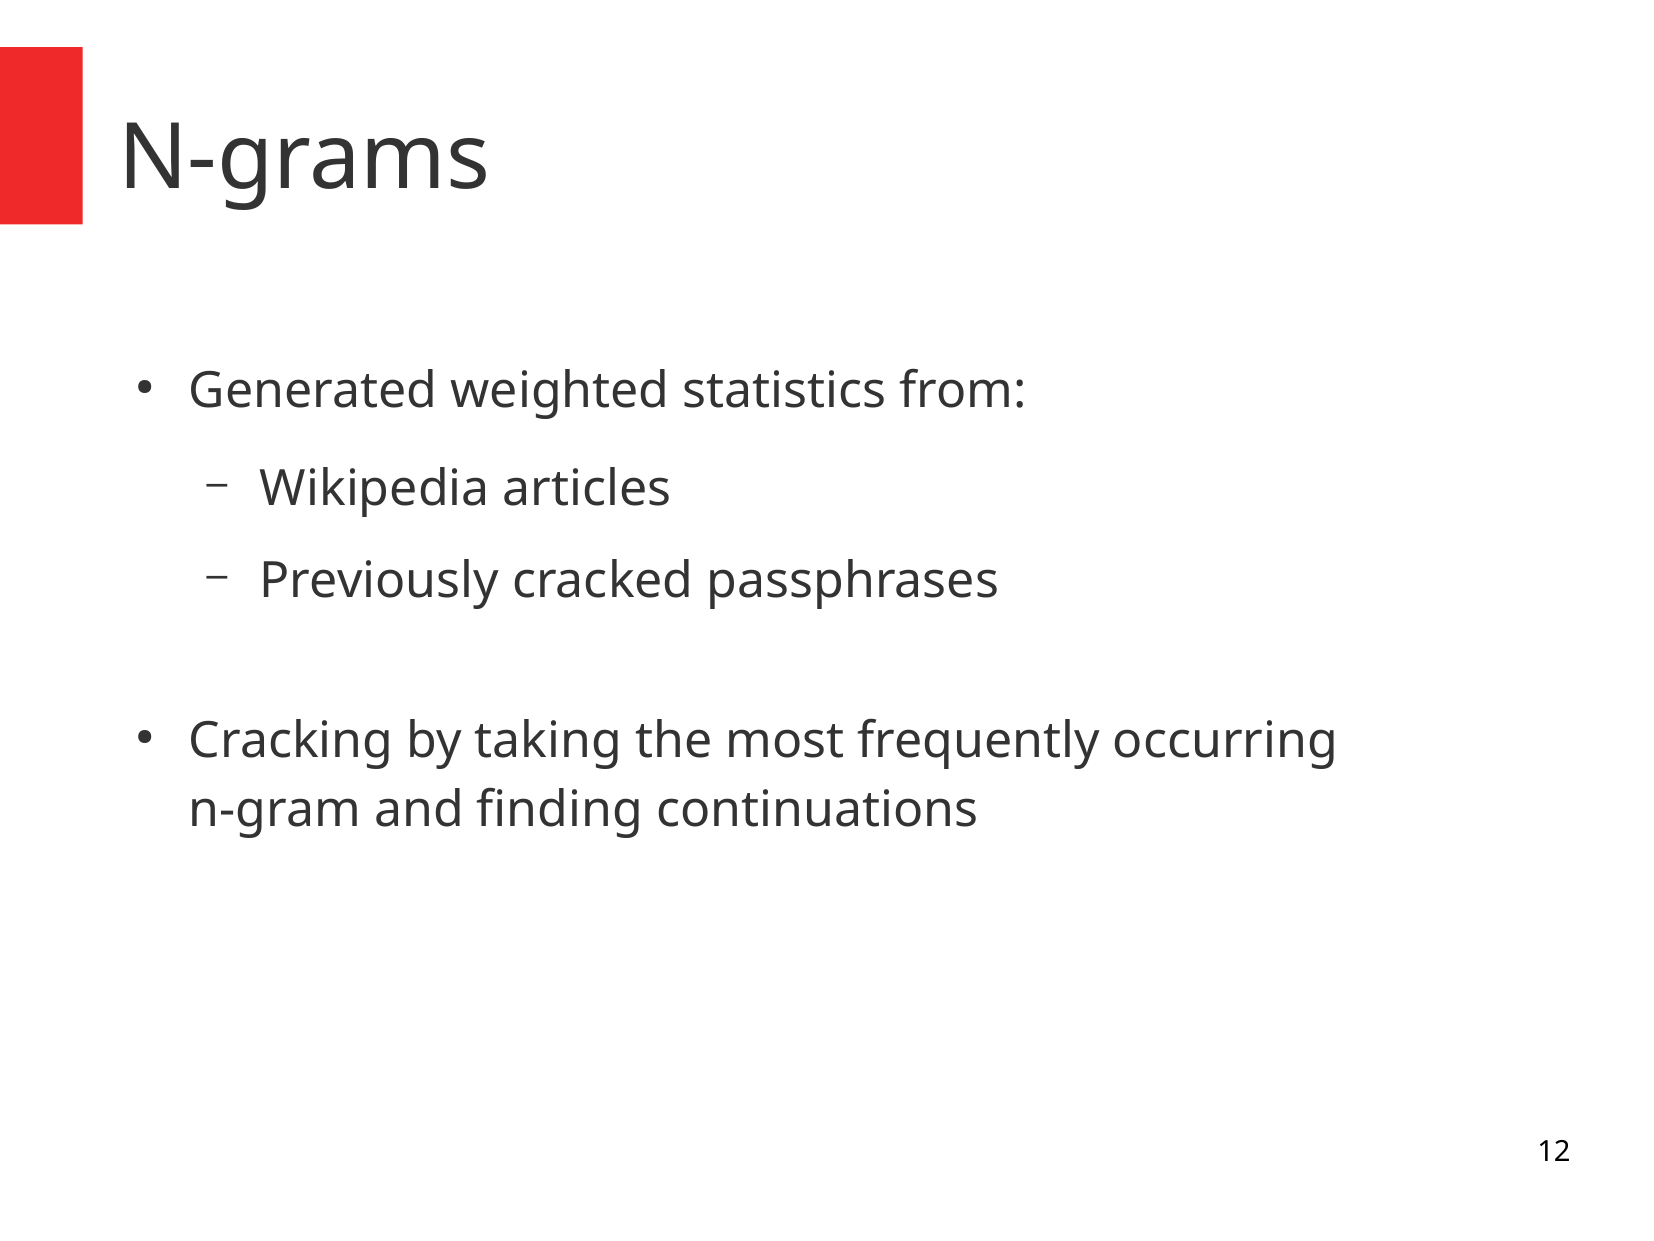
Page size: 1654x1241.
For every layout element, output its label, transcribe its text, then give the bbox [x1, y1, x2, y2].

title N-grams [118, 49, 1571, 257]
list Generated weighted statistics from: Wikipedia articles Previously cracked passphrases Cracking by taking the most frequently occurring n-gram and finding continuations [118, 354, 1536, 1074]
